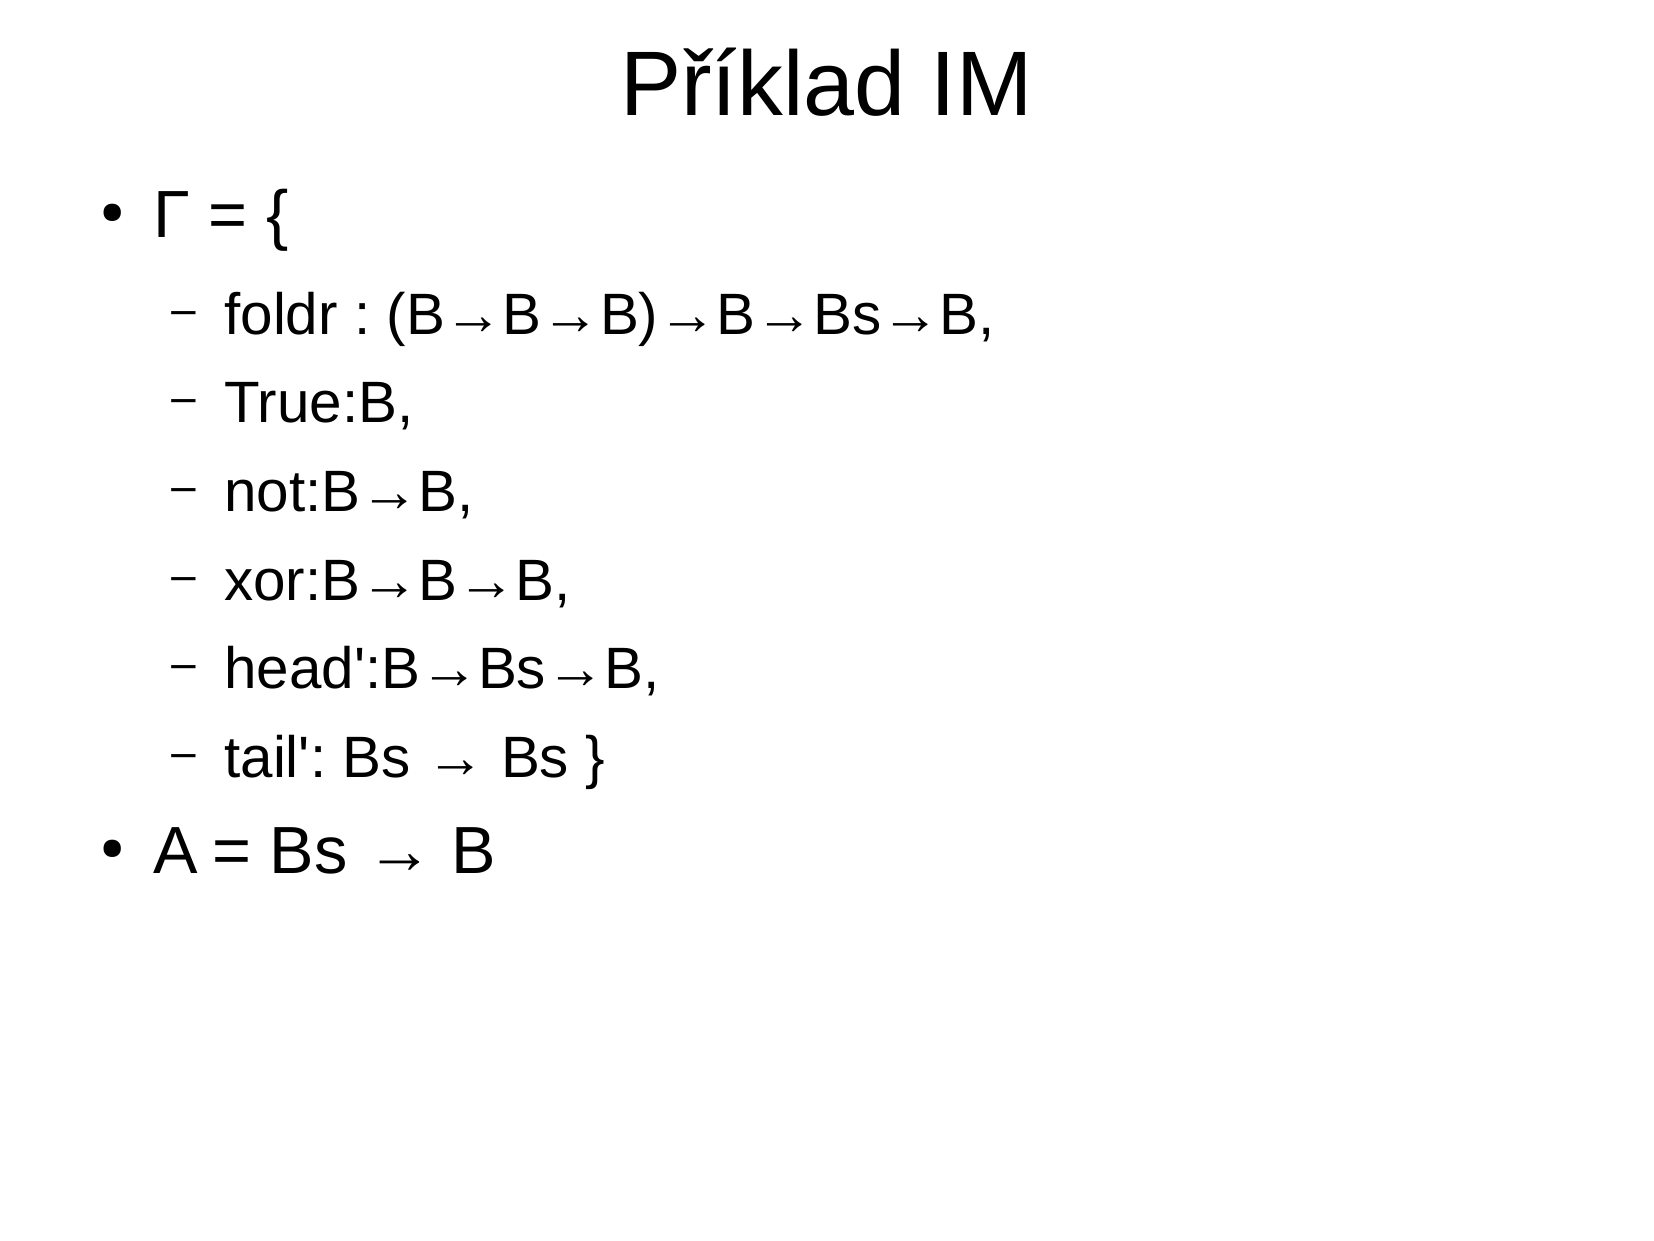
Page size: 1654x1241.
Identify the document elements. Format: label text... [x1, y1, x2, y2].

title Příklad IM [82, 32, 1571, 136]
list Γ = { foldr : (B→B→B)→B→Bs→B, True:B, not:B→B, xor:B→B→B, head':B→Bs→B, tail': Bs → Bs } A = Bs → B [82, 177, 1571, 1152]
